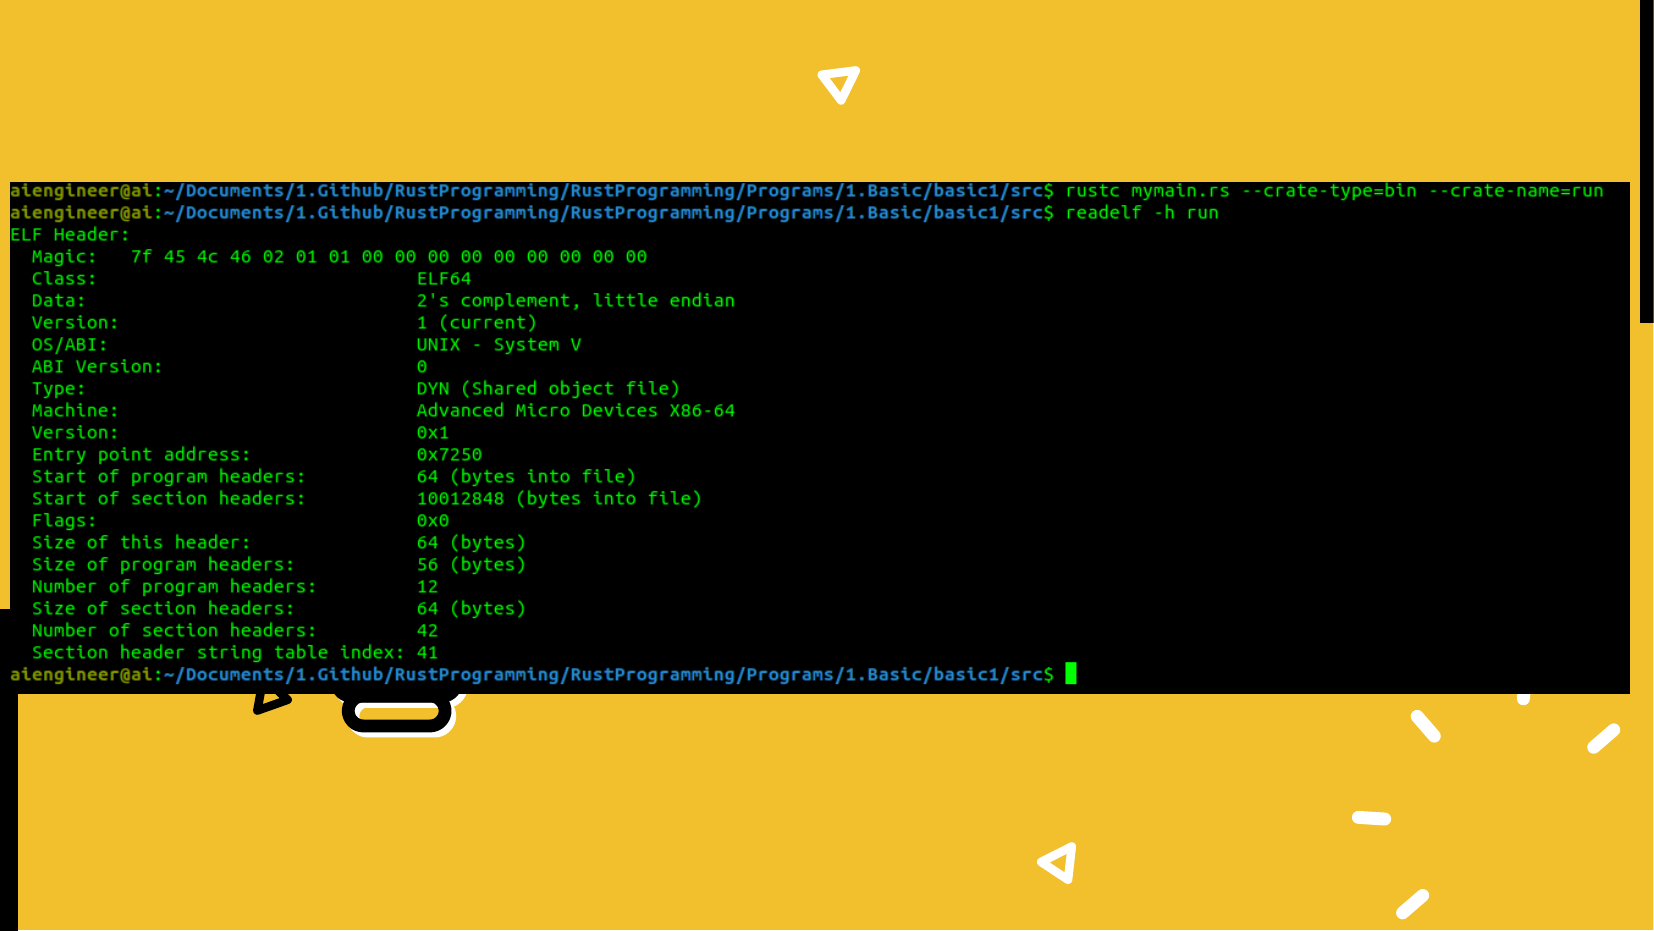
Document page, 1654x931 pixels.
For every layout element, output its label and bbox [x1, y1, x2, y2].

picture [10, 182, 1630, 694]
